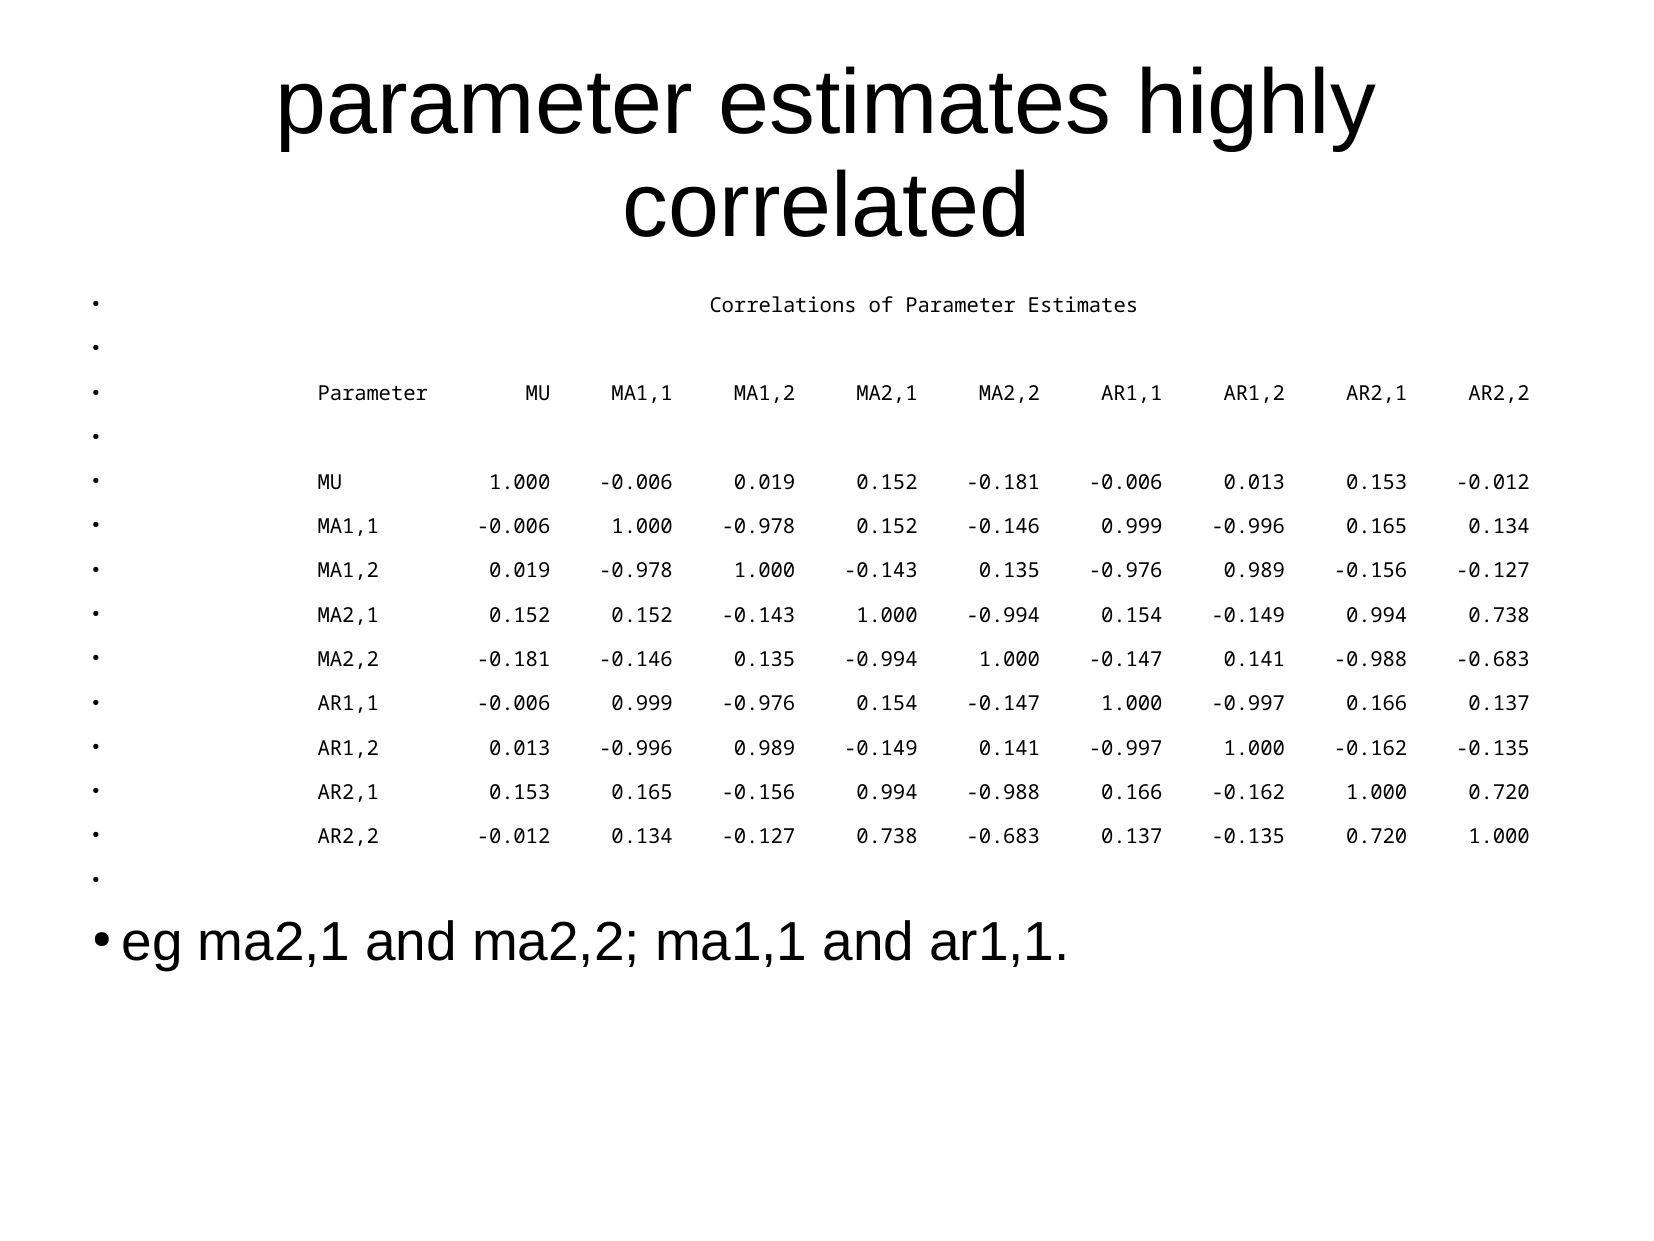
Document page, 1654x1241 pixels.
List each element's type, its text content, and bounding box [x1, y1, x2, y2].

list Correlations of Parameter Estimates Parameter MU MA1,1 MA1,2 MA2,1 MA2,2 AR1,1 AR1,2 AR2,1 AR2,2 MU 1.000 -0.006 0.019 0.152 -0.181 -0.006 0.013 0.153 -0.012 MA1,1 -0.006 1.000 -0.978 0.152 -0.146 0.999 -0.996 0.165 0.134 MA1,2 0.019 -0.978 1.000 -0.143 0.135 -0.976 0.989 -0.156 -0.127 MA2,1 0.152 0.152 -0.143 1.000 -0.994 0.154 -0.149 0.994 0.738 MA2,2 -0.181 -0.146 0.135 -0.994 1.000 -0.147 0.141 -0.988 -0.683 AR1,1 -0.006 0.999 -0.976 0.154 -0.147 1.000 -0.997 0.166 0.137 AR1,2 0.013 -0.996 0.989 -0.149 0.141 -0.997 1.000 -0.162 -0.135 AR2,1 0.153 0.165 -0.156 0.994 -0.988 0.166 -0.162 1.000 0.720 AR2,2 -0.012 0.134 -0.127 0.738 -0.683 0.137 -0.135 0.720 1.000 eg ma2,1 and ma2,2; ma1,1 and ar1,1. [82, 290, 1571, 1109]
title parameter estimates highly correlated [82, 50, 1571, 256]
